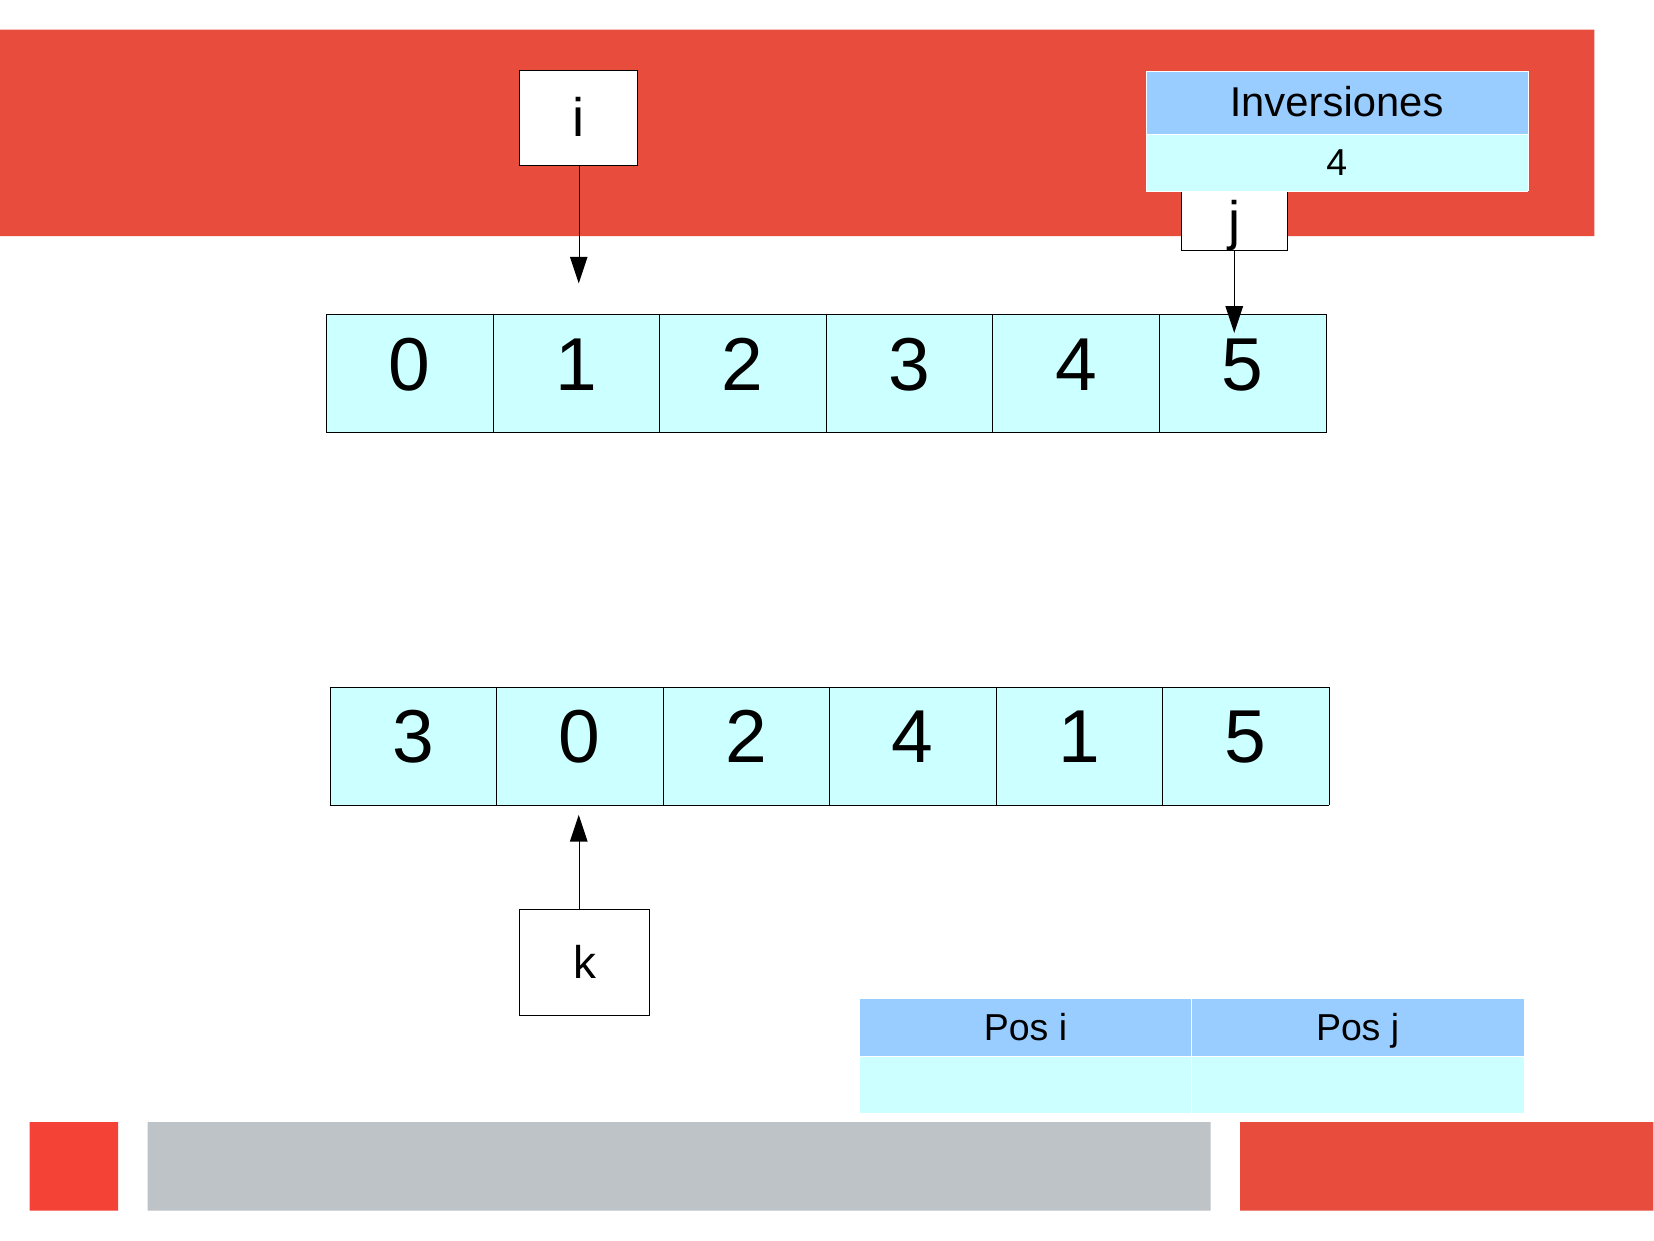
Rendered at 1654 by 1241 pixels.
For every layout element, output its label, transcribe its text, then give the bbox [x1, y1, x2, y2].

table_header 3 [331, 688, 496, 805]
table_header 5 [1160, 315, 1326, 432]
table_header 5 [1163, 688, 1329, 805]
table_header 4 [830, 688, 996, 805]
table_header 2 [664, 688, 829, 805]
table_cell [860, 1057, 1191, 1113]
table_header 1 [997, 688, 1162, 805]
text_box i [519, 70, 638, 166]
table_header 0 [327, 315, 493, 432]
table_header 1 [494, 315, 659, 432]
table_header 4 [993, 315, 1159, 432]
table_header 2 [660, 315, 826, 432]
text_box k [519, 909, 650, 1016]
text_box j [1181, 192, 1288, 251]
table_cell [1192, 1057, 1524, 1113]
table_cell 4 [1147, 135, 1528, 191]
table_header 3 [827, 315, 992, 432]
table_header Inversiones [1147, 72, 1528, 134]
table_header Pos i [860, 999, 1191, 1056]
table_header Pos j [1192, 999, 1524, 1056]
table_header 0 [497, 688, 663, 805]
